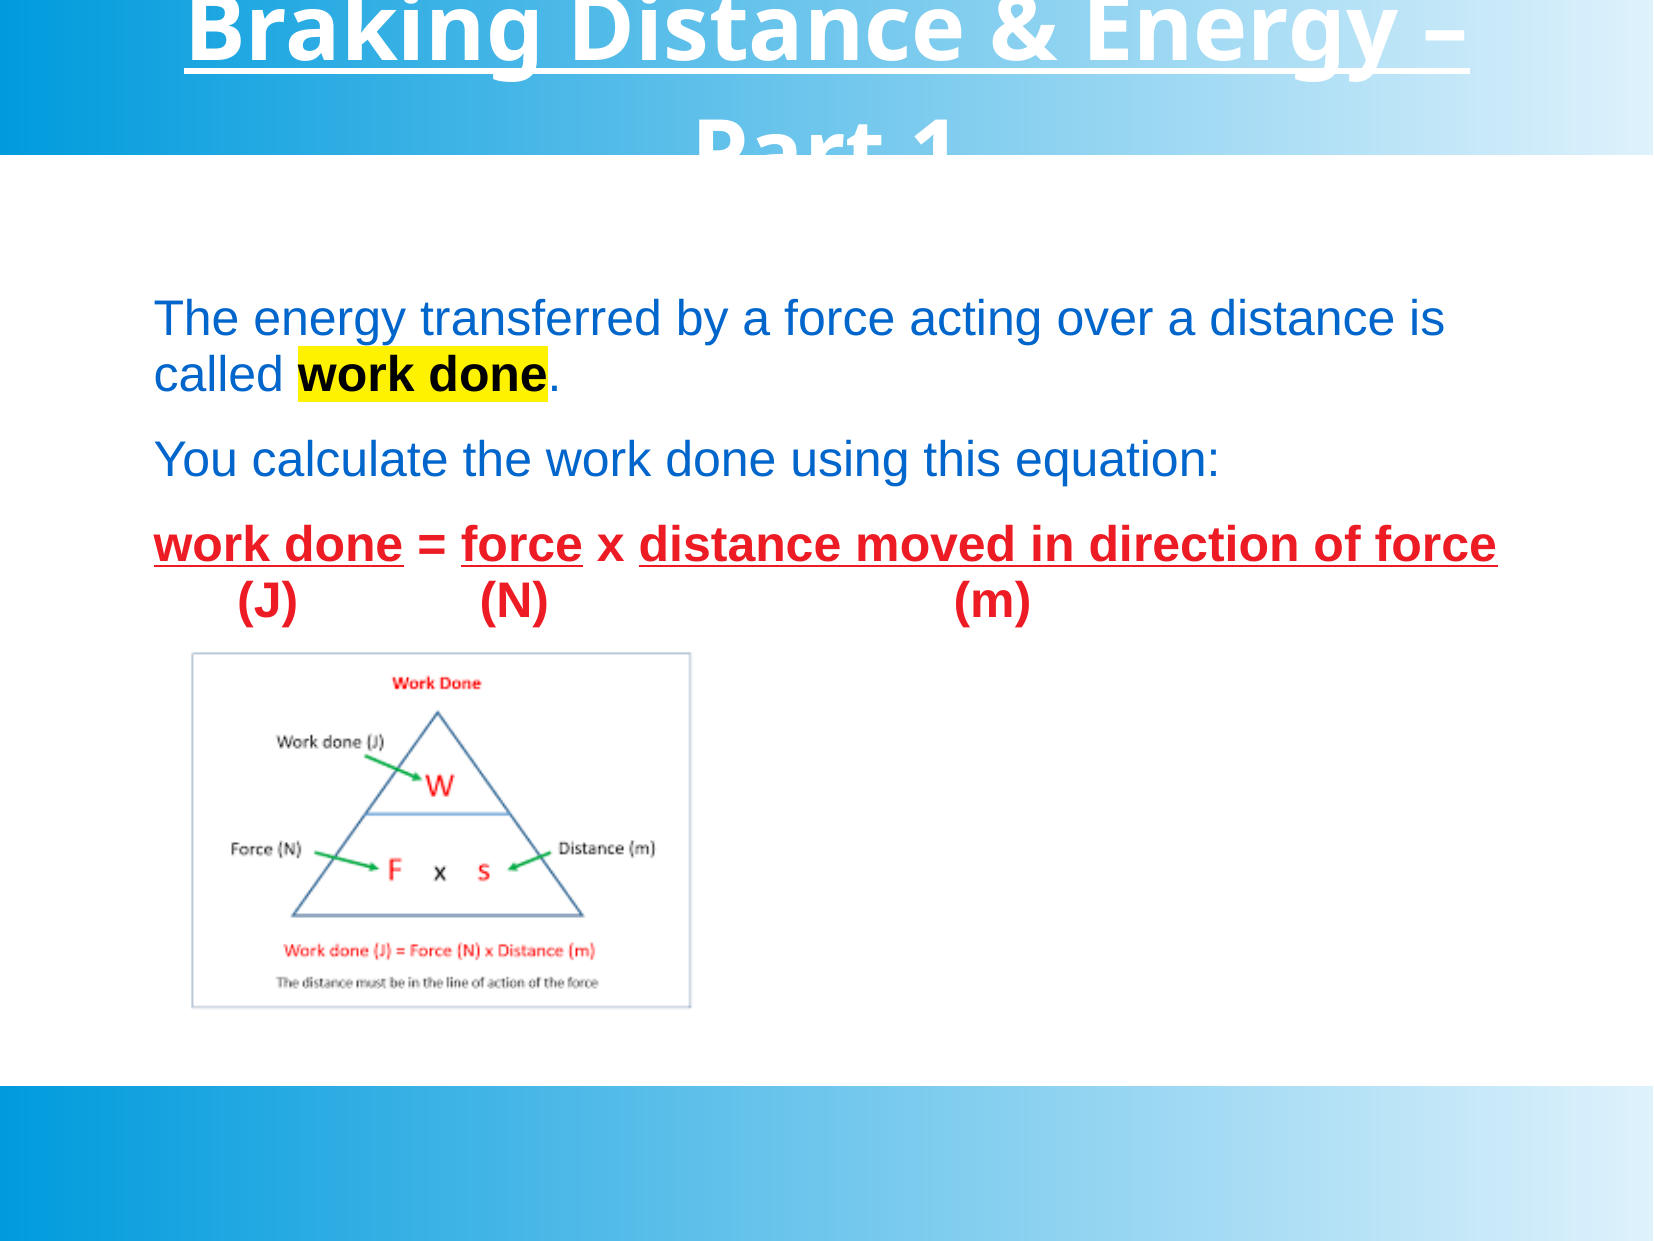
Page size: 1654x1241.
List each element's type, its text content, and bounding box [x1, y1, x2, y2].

picture [188, 649, 697, 1014]
list The energy transferred by a force acting over a distance is called work done. You calculate the work done using this equation: work done = force x distance moved in direction of force (J) (N) (m) [82, 290, 1571, 1010]
title Braking Distance & Energy – Part 1 [82, 35, 1571, 141]
